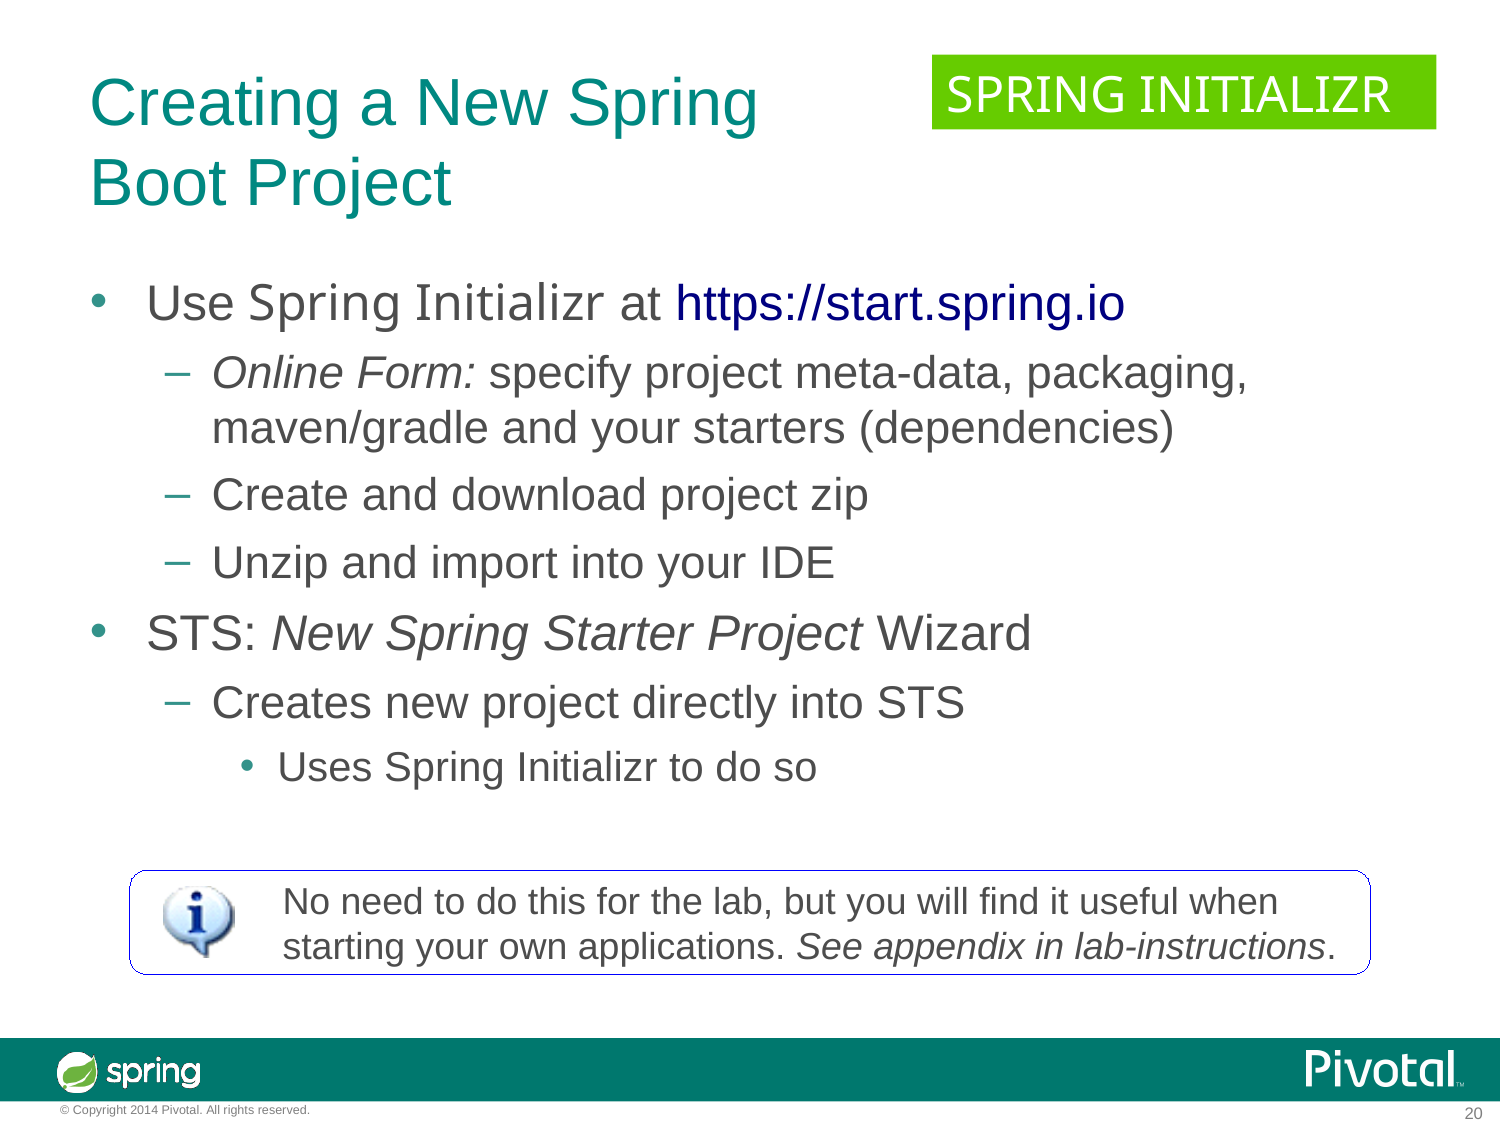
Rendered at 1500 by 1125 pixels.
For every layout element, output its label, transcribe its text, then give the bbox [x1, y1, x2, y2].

picture [1306, 1050, 1464, 1087]
text_box No need to do this for the lab, but you will find it useful when starting your own applications. See appendix in lab-instructions. [129, 870, 1371, 975]
text_box SPRING INITIALIZR [932, 54, 1437, 130]
list Use Spring Initializr at https://start.spring.io Online Form: specify project meta-data, packaging, maven/gradle and your starters (dependencies) Create and download project zip Unzip and import into your IDE STS: New Spring Starter Project Wizard Creates new project directly into STS Uses Spring Initializr to do so [75, 262, 1426, 931]
picture [32, 1041, 210, 1103]
picture [163, 886, 235, 958]
title Creating a New Spring Boot Project [75, 45, 1426, 233]
